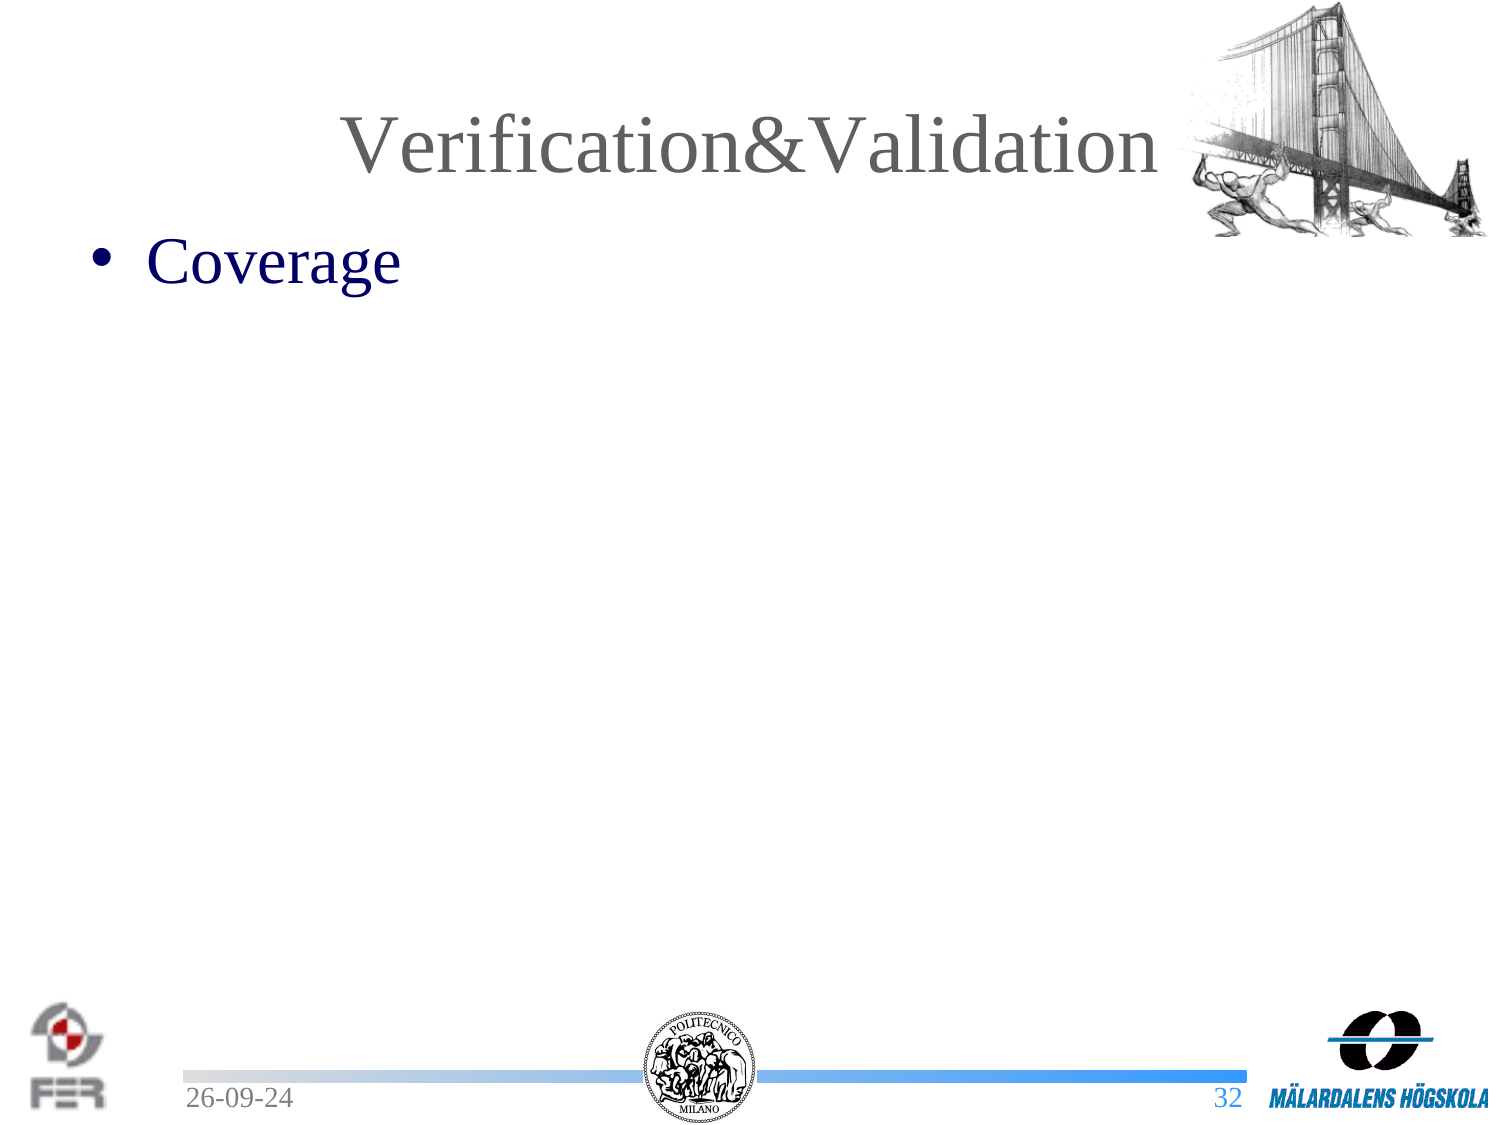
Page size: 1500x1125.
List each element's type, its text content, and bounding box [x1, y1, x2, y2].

picture [29, 987, 107, 1125]
picture [643, 1011, 757, 1123]
text_box 14-01-09 [171, 1070, 396, 1114]
text_box <numero> [1186, 1070, 1258, 1114]
picture [1435, 1096, 1441, 1104]
list Coverage [75, 209, 1426, 952]
picture [1175, 0, 1488, 237]
title Verification&Validation [75, 45, 1175, 209]
picture [1269, 1011, 1488, 1108]
picture [1454, 1091, 1459, 1108]
picture [1368, 1093, 1374, 1104]
